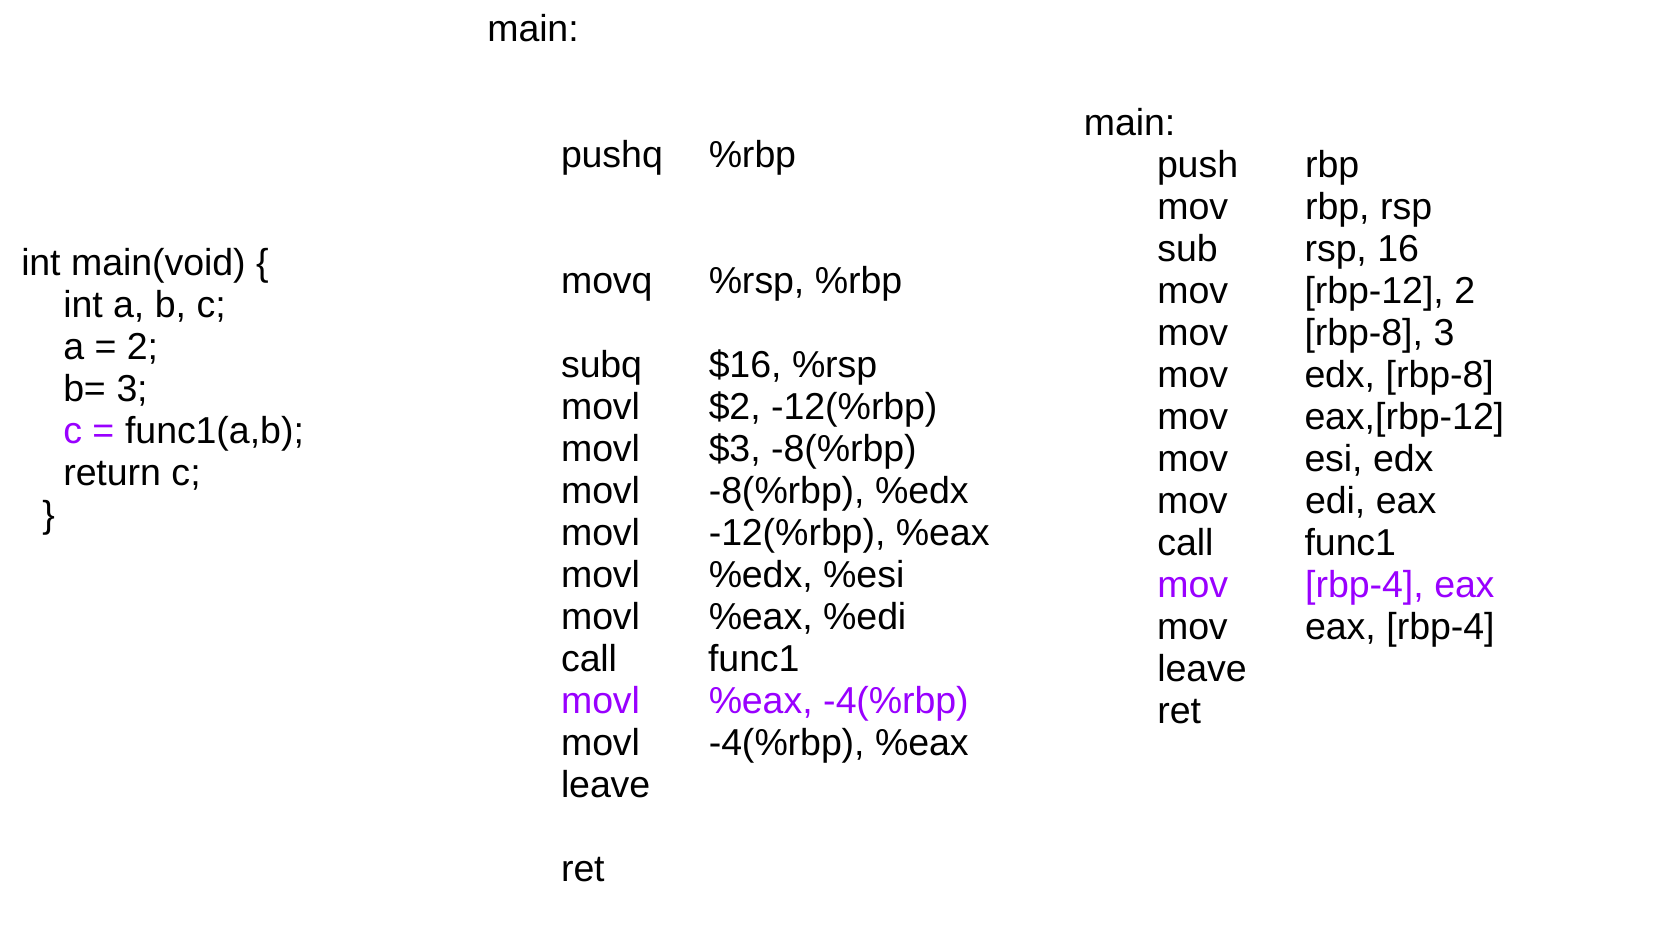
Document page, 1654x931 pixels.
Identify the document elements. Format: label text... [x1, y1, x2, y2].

text_box main: push rbp mov rbp, rsp sub rsp, 16 mov [rbp-12], 2 mov [rbp-8], 3 mov edx, [rbp-8] mov eax,[rbp-12] mov esi, edx mov edi, eax call func1 mov [rbp-4], eax mov eax, [rbp-4] leave ret [1068, 94, 1607, 931]
text_box int main(void) { int a, b, c; a = 2; b= 3; c = func1(a,b); return c; } [6, 234, 319, 544]
text_box main: pushq %rbp movq %rsp, %rbp subq $16, %rsp movl $2, -12(%rbp) movl $3, -8(%rbp) movl -8(%rbp), %edx movl -12(%rbp), %eax movl %edx, %esi movl %eax, %edi call func1 movl %eax, -4(%rbp) movl -4(%rbp), %eax leave ret [472, 0, 1005, 931]
